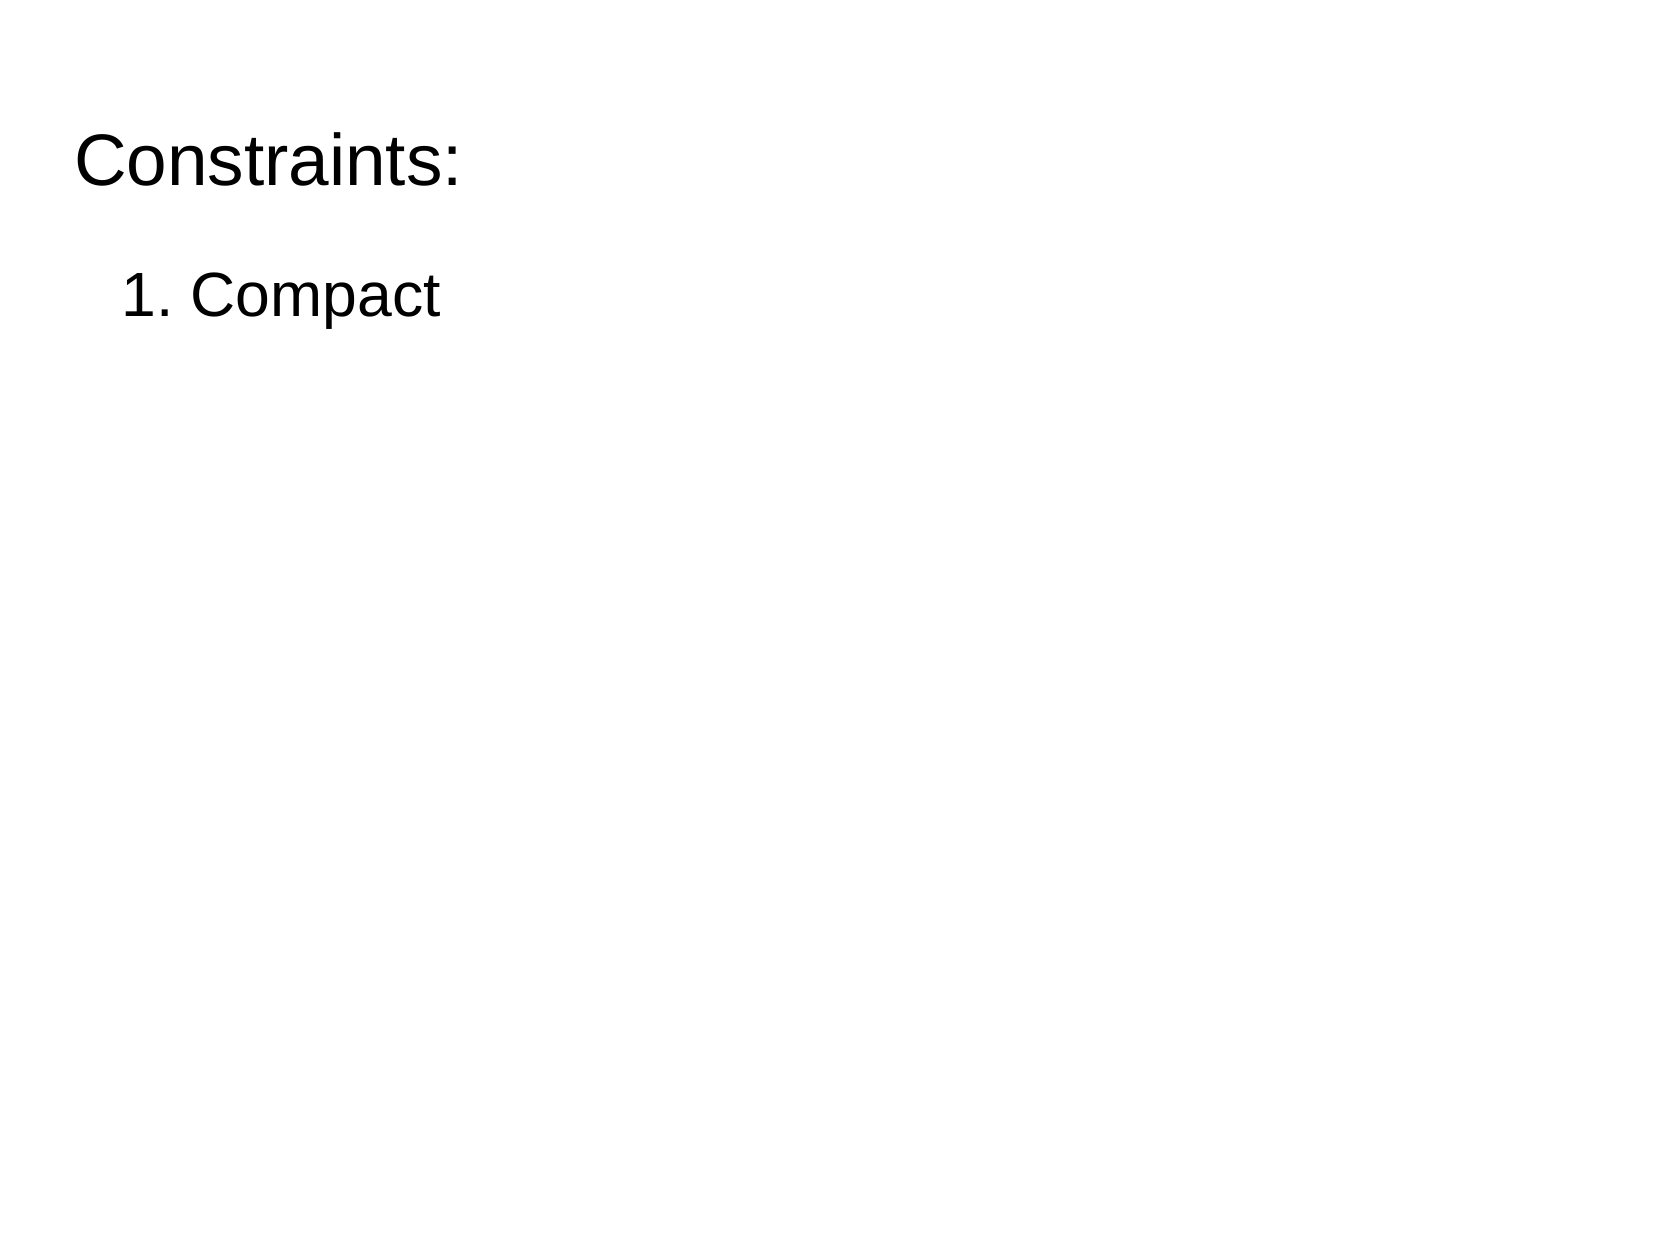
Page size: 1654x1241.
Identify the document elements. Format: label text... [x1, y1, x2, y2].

text_box Constraints: [59, 112, 478, 219]
text_box 1. Compact [106, 253, 453, 346]
